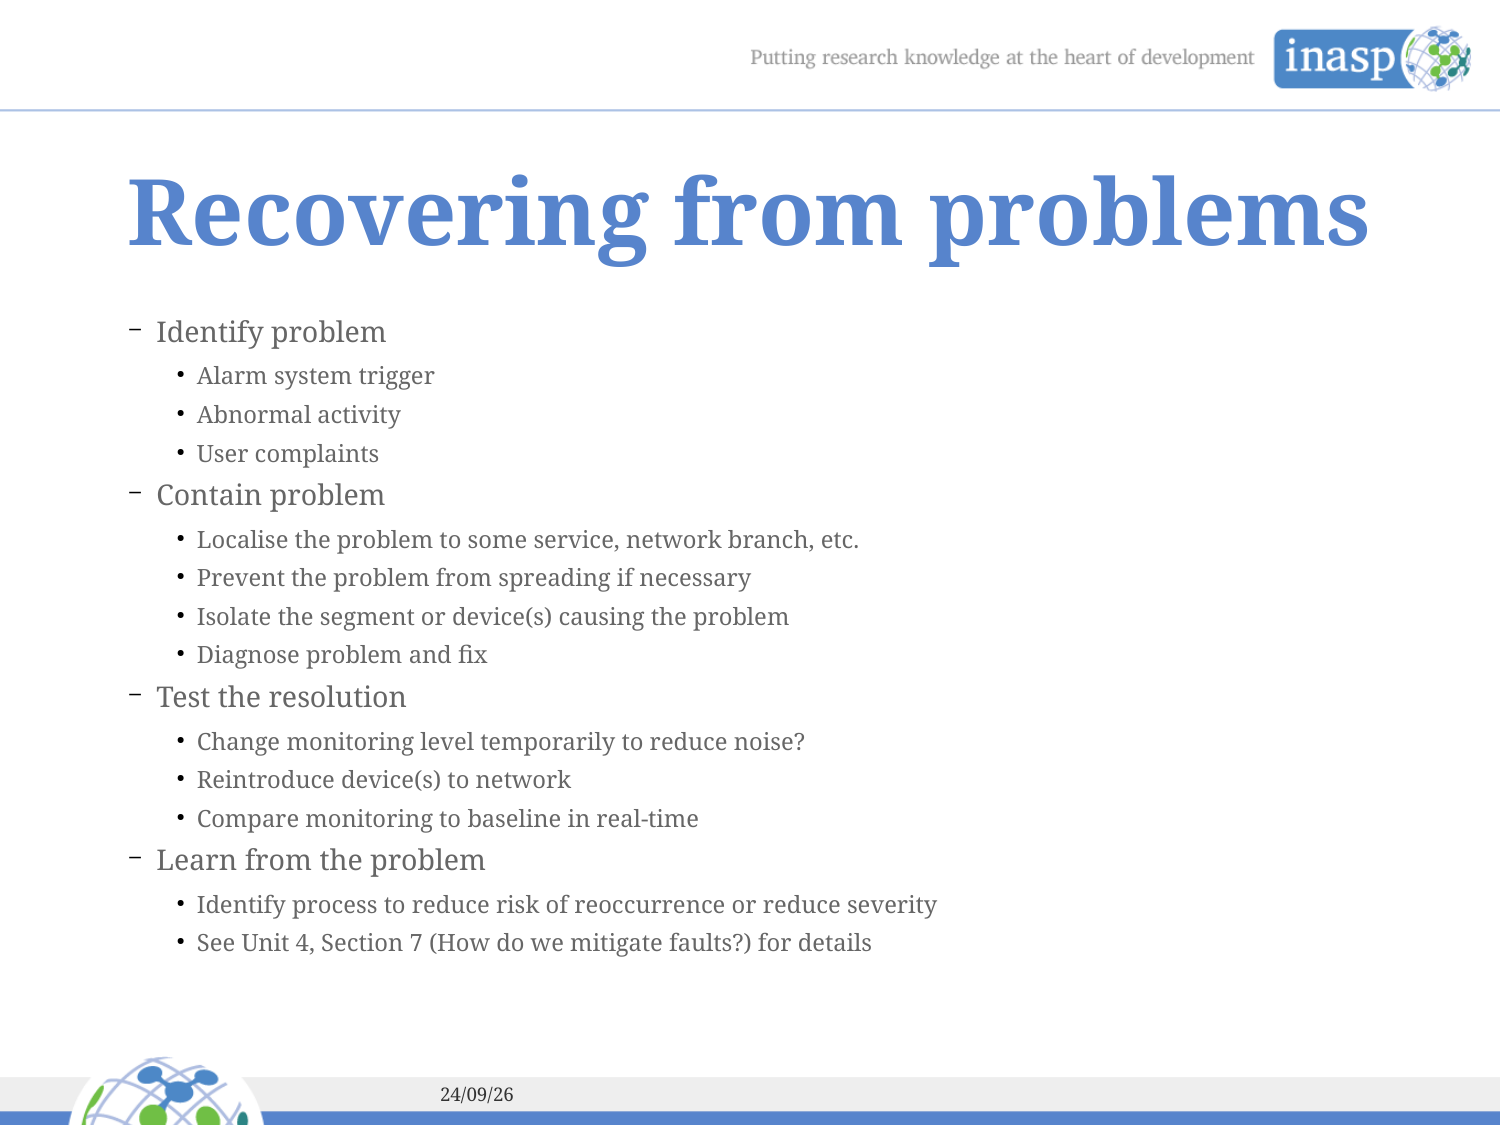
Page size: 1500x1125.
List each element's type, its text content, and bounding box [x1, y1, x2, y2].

list Identify problem Alarm system trigger Abnormal activity User complaints Contain problem Localise the problem to some service, network branch, etc. Prevent the problem from spreading if necessary Isolate the segment or device(s) causing the problem Diagnose problem and fix Test the resolution Change monitoring level temporarily to reduce noise? Reintroduce device(s) to network Compare monitoring to baseline in real-time Learn from the problem Identify process to reduce risk of reoccurrence or reduce severity See Unit 4, Section 7 (How do we mitigate faults?) for details [75, 313, 1426, 967]
picture [0, 0, 1500, 1125]
title Recovering from problems [75, 129, 1426, 313]
